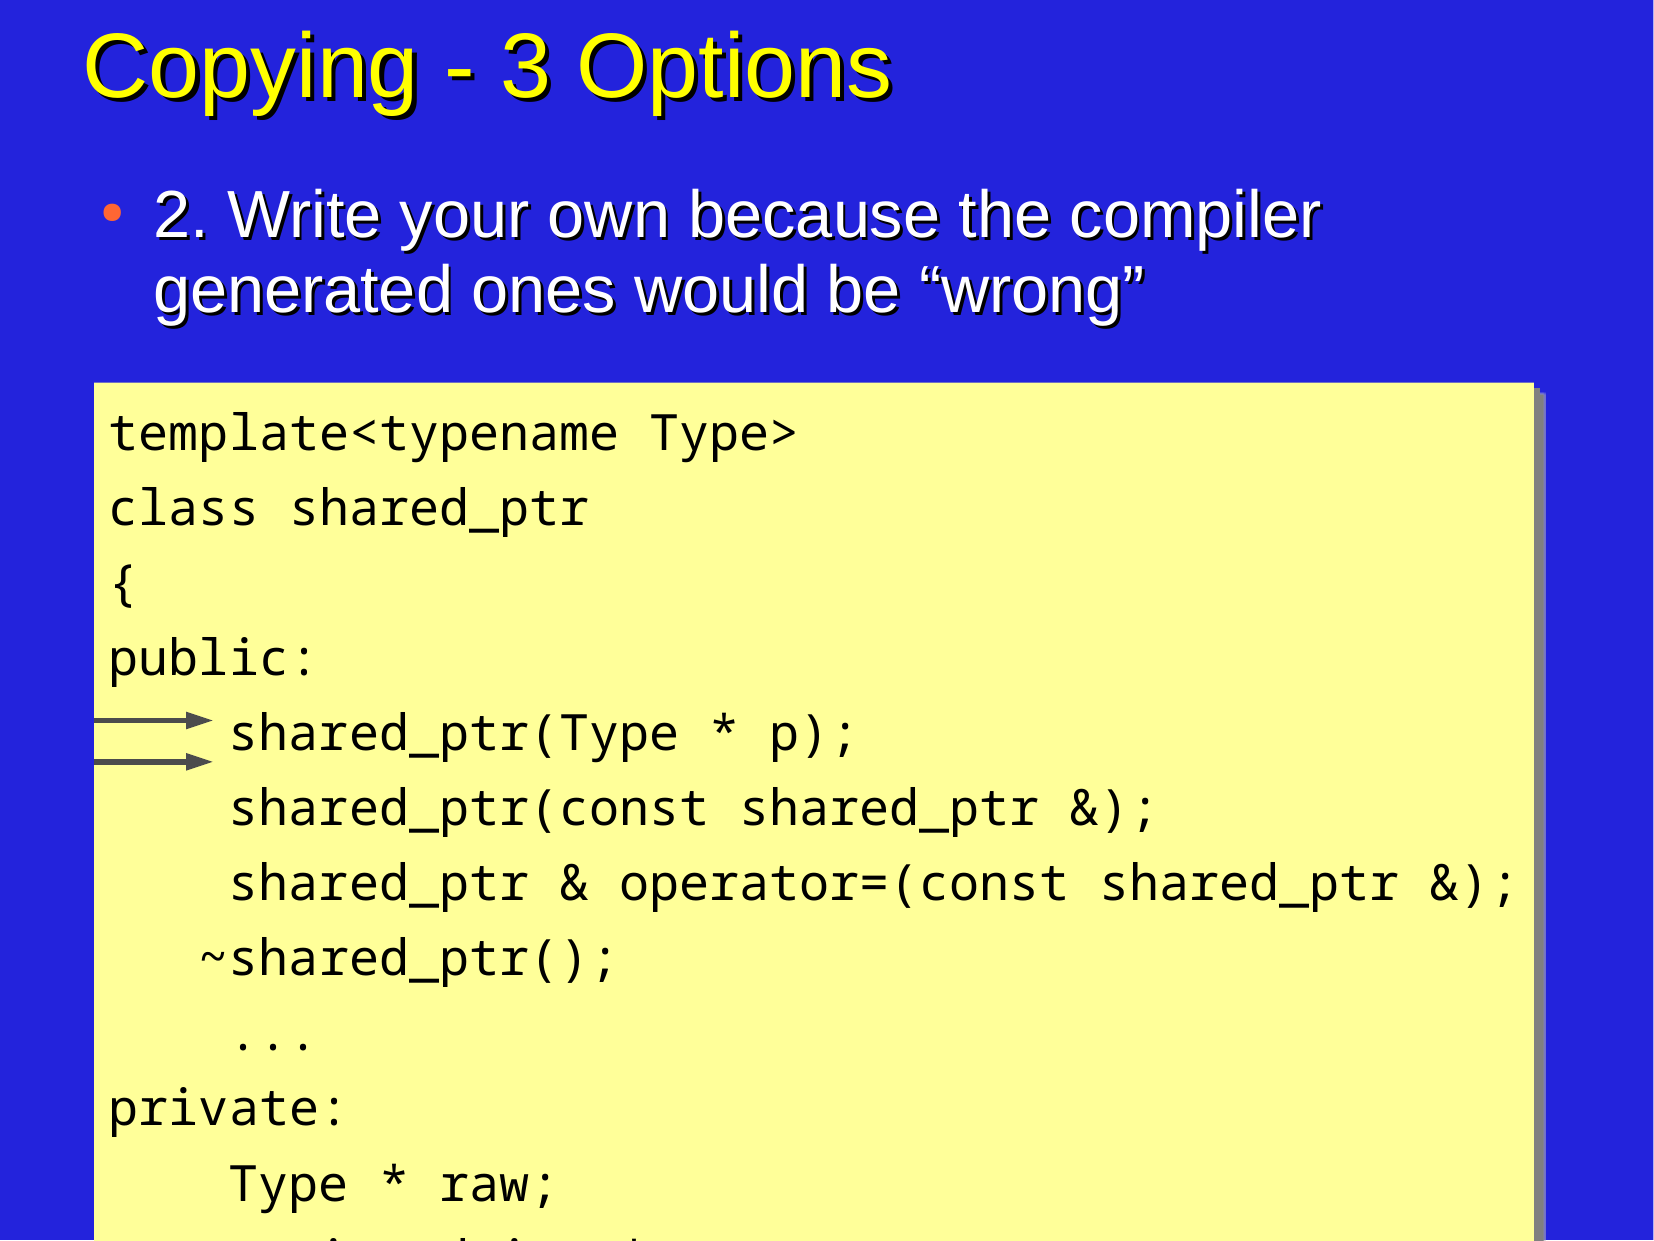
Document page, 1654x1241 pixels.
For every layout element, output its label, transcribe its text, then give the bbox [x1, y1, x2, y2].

text_box template<typename Type> class shared_ptr { public: shared_ptr(Type * p); shared_ptr(const shared_ptr &); shared_ptr & operator=(const shared_ptr &); ~shared_ptr(); ... private: Type * raw; unsigned int * count; }; [94, 382, 1534, 1241]
list 2. Write your own because the compiler generated ones would be “wrong” [82, 177, 1571, 1182]
title Copying - 3 Options [82, 2, 1571, 130]
